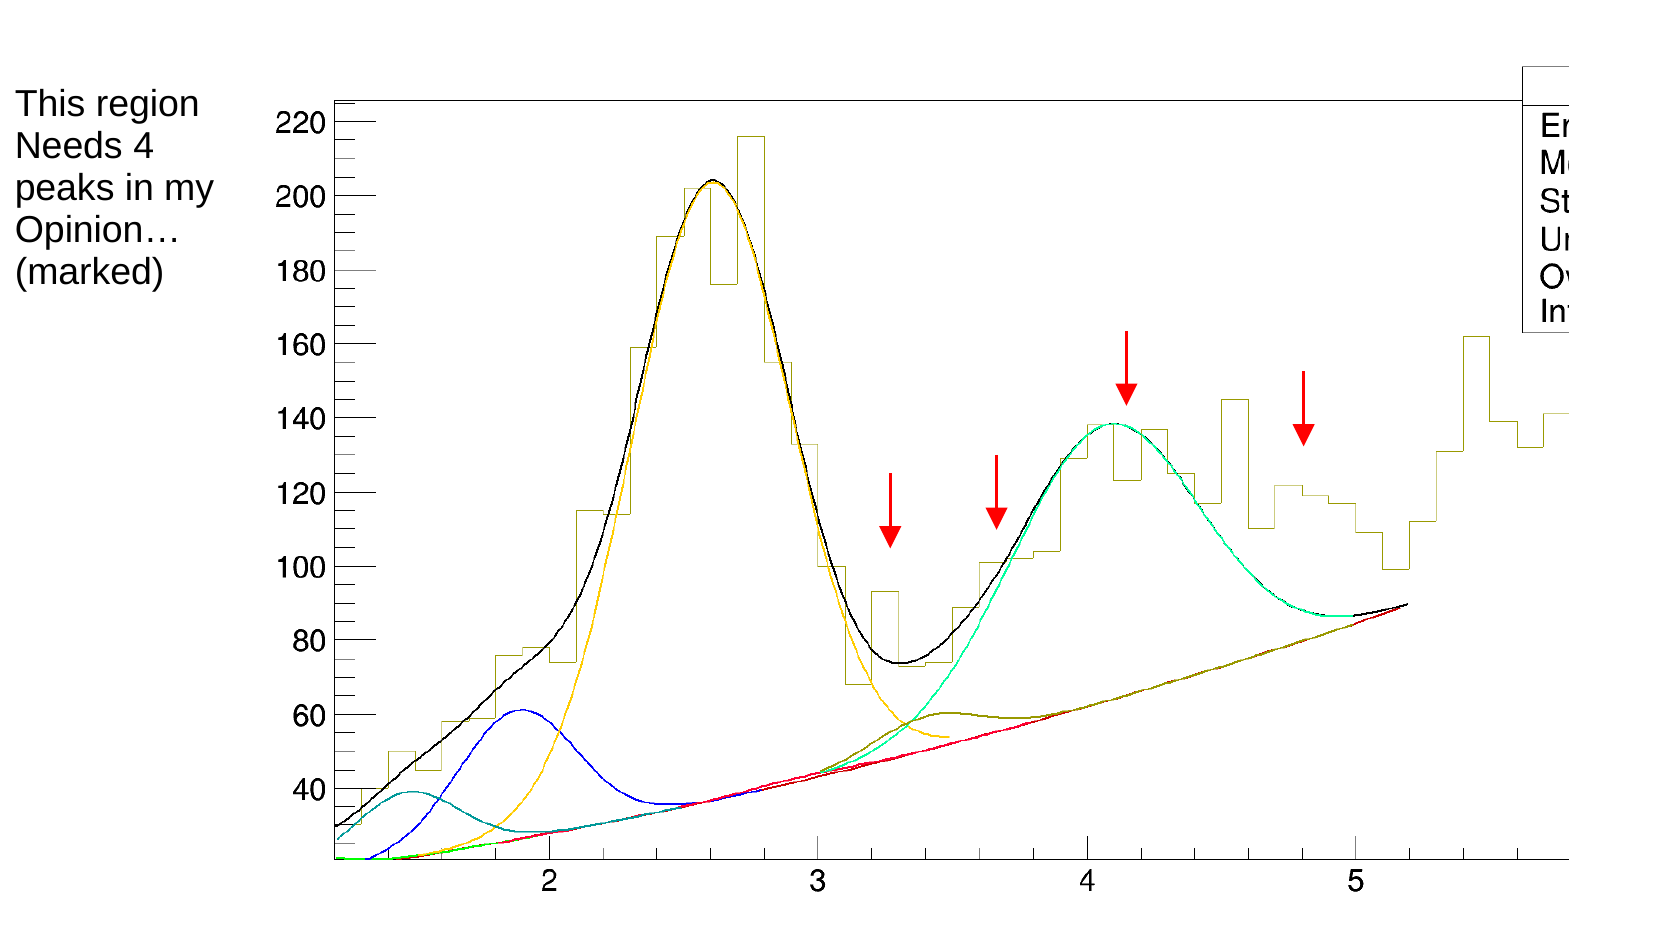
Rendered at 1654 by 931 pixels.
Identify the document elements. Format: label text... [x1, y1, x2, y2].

text_box This region Needs 4 peaks in my Opinion… (marked) [0, 75, 263, 300]
picture [218, 56, 1569, 925]
